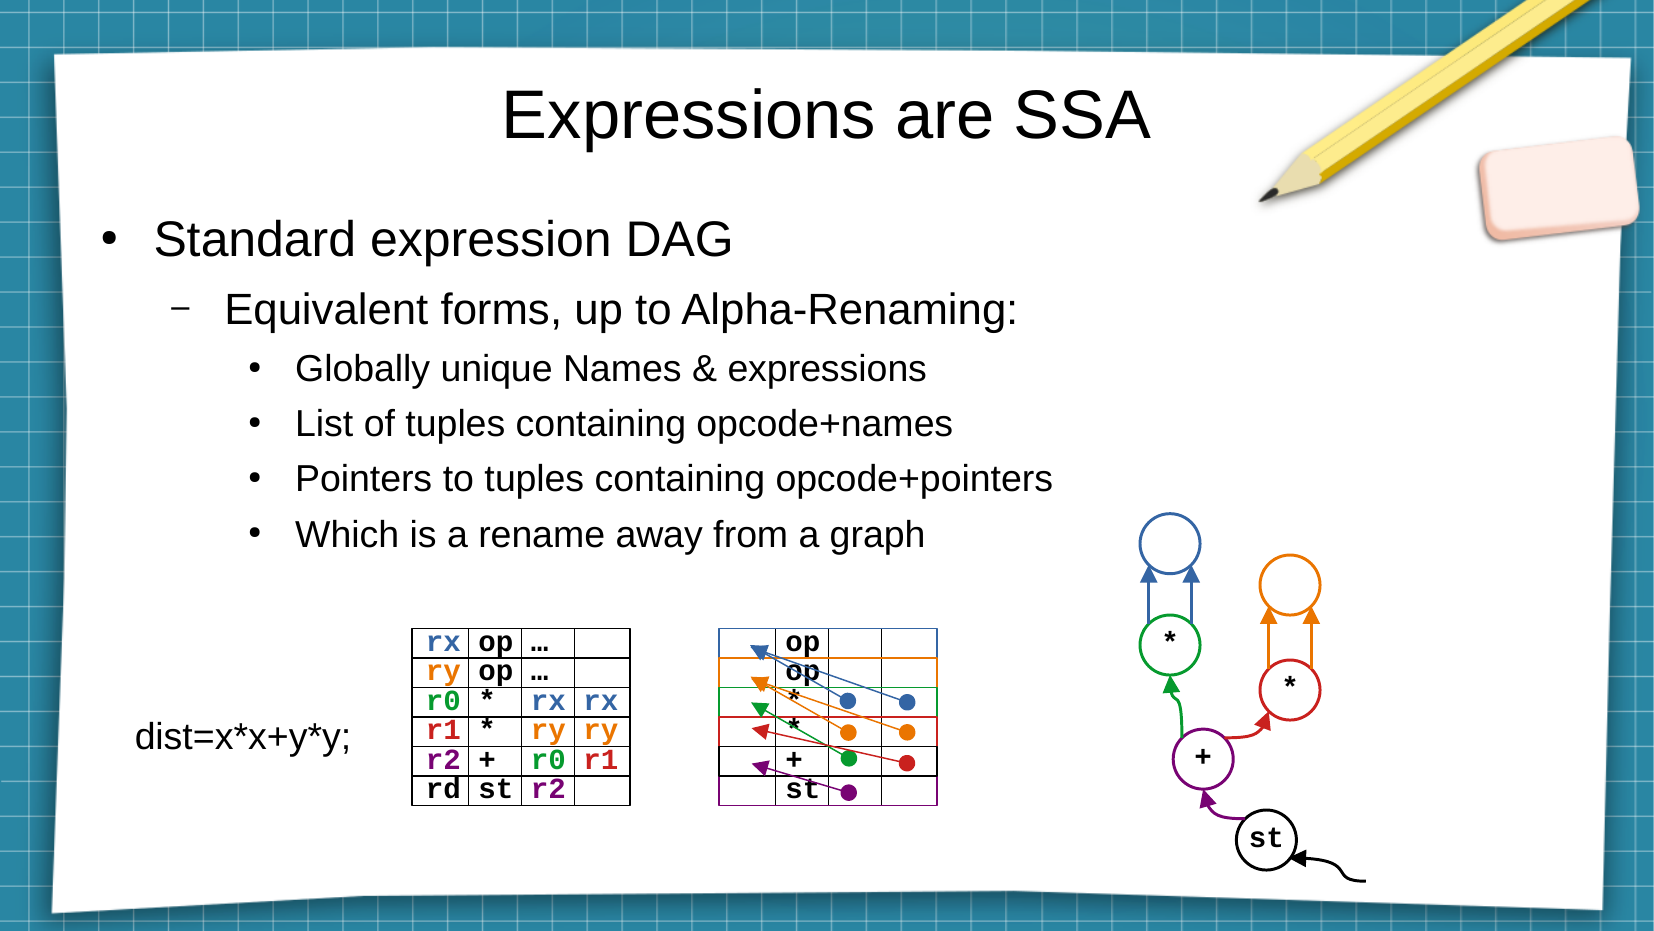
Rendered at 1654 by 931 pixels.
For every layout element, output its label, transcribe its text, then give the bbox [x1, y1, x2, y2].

text_box * [780, 717, 938, 746]
text_box op [718, 658, 820, 687]
list Standard expression DAG Equivalent forms, up to Alpha-Renaming: Globally unique Names & expressions List of tuples containing opcode+names Pointers to tuples containing opcode+pointers Which is a rename away from a graph [82, 211, 1126, 597]
text_box op [815, 673, 858, 687]
text_box op [776, 658, 793, 665]
text_box r2 + r0 r1 [411, 746, 631, 777]
text_box * [792, 696, 857, 717]
text_box ry op … [411, 658, 631, 687]
text_box * [781, 687, 843, 709]
text_box + [766, 770, 790, 777]
text_box rx op … [411, 628, 631, 658]
text_box + [1173, 729, 1234, 790]
text_box * [763, 712, 773, 717]
text_box rd st r2 [411, 777, 631, 806]
text_box st [718, 777, 938, 806]
text_box + [718, 746, 938, 777]
text_box * [1140, 615, 1201, 675]
text_box dist=x*x+y*y; [120, 708, 391, 766]
text_box * [1260, 660, 1321, 721]
text_box r0 * rx rx [411, 687, 631, 717]
text_box op [787, 658, 938, 687]
text_box op [718, 628, 938, 658]
text_box op [791, 670, 797, 678]
text_box * [718, 687, 817, 717]
title Expressions are SSA [82, 37, 1571, 193]
text_box st [1236, 810, 1297, 871]
text_box r1 * ry ry [411, 717, 631, 746]
text_box * [718, 717, 822, 746]
text_box * [827, 687, 938, 717]
picture [0, 0, 1654, 931]
text_box op [808, 669, 814, 677]
